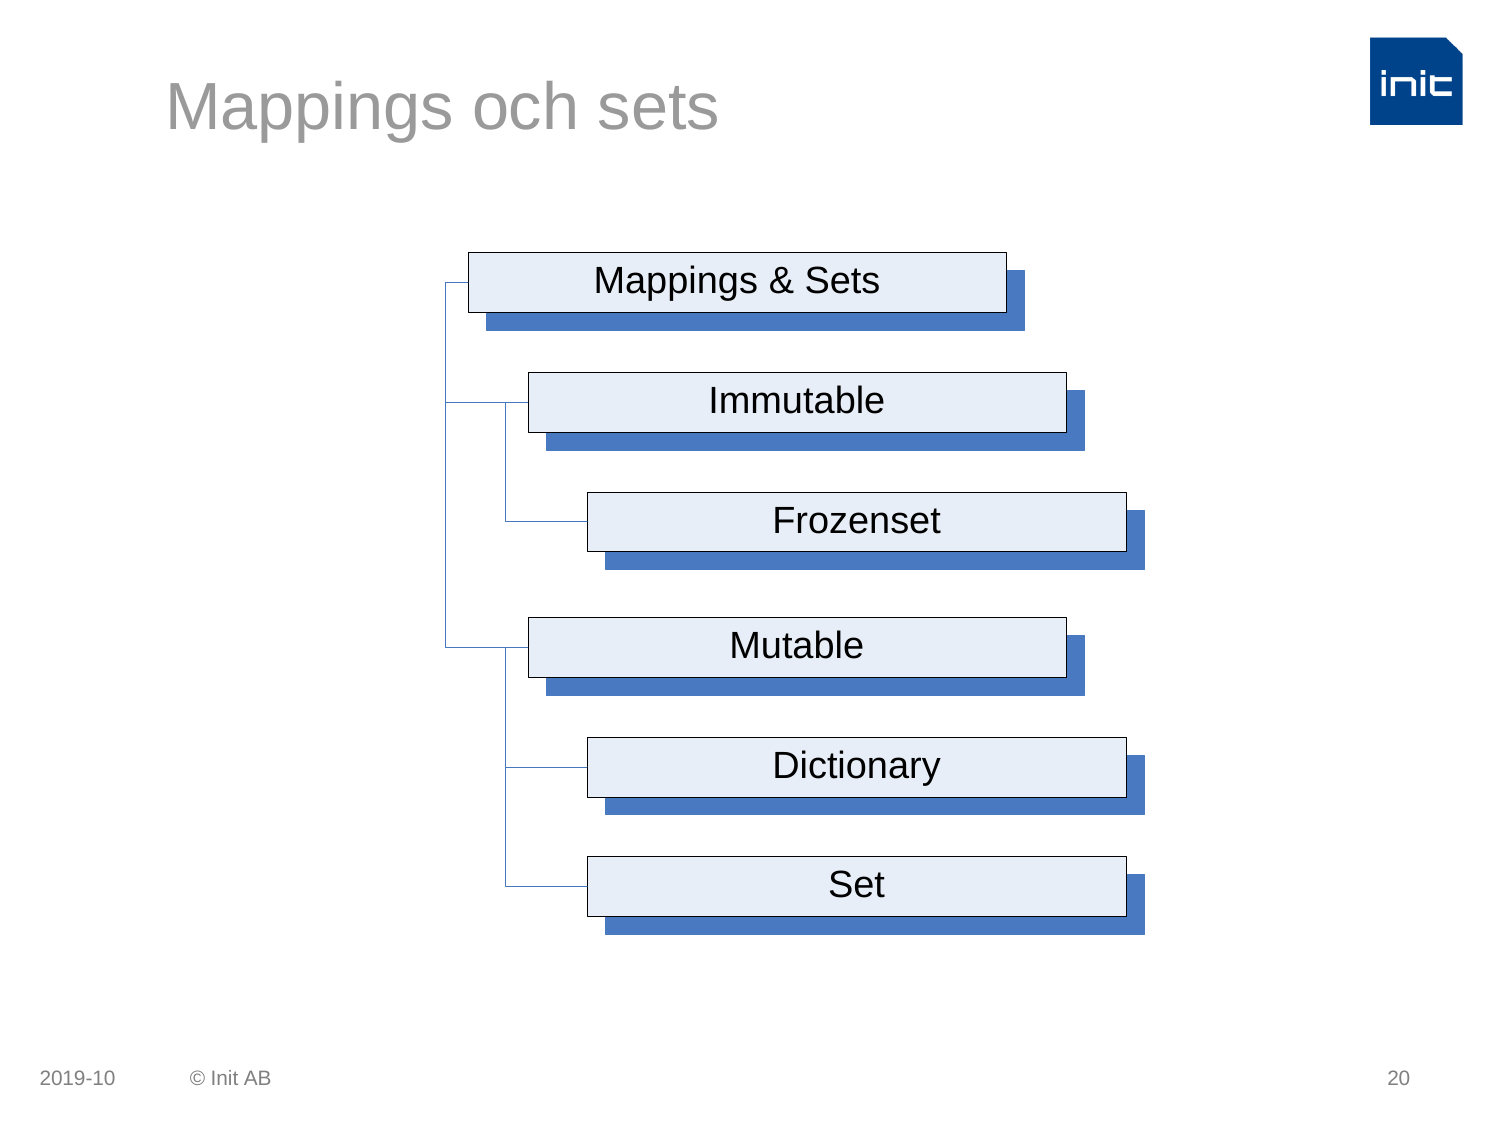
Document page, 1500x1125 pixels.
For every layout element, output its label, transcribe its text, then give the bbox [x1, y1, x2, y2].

chart [442, 249, 1147, 937]
picture [1370, 37, 1463, 125]
text_box 2019-10 [24, 1037, 151, 1098]
text_box Mappings och sets [150, 0, 1351, 151]
text_box © Init AB [174, 1037, 1326, 1098]
text_box <nummer> [1350, 1037, 1426, 1098]
